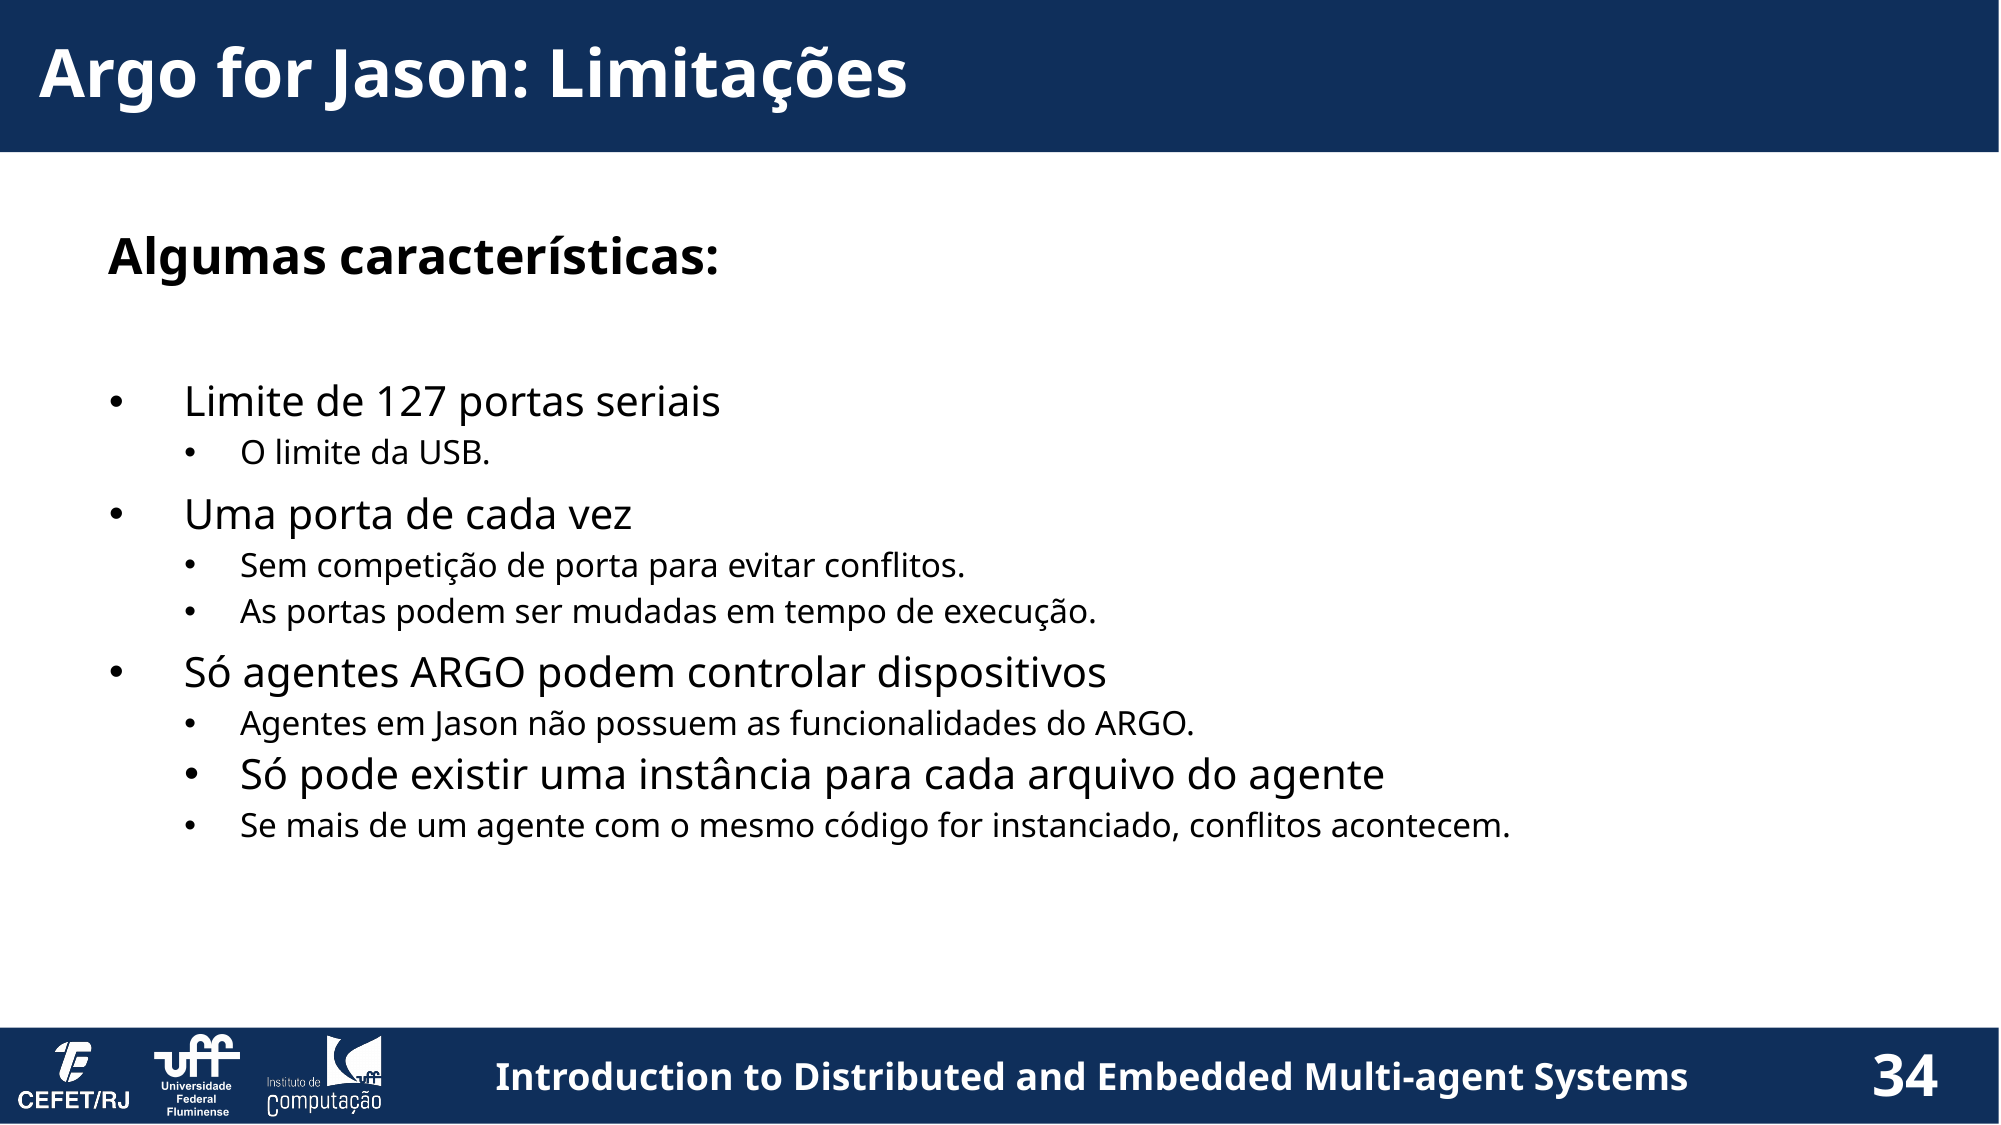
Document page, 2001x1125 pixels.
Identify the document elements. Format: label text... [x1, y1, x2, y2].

text_box Algumas características: Limite de 127 portas seriais O limite da USB. Uma porta de cada vez Sem competição de porta para evitar conflitos. As portas podem ser mudadas em tempo de execução. Só agentes ARGO podem controlar dispositivos Agentes em Jason não possuem as funcionalidades do ARGO. Só pode existir uma instância para cada arquivo do agente Se mais de um agente com o mesmo código for instanciado, conflitos acontecem. [94, 223, 1805, 947]
picture [153, 1033, 241, 1121]
picture [18, 1021, 129, 1125]
picture [265, 1033, 383, 1117]
text_box Argo for Jason: Limitações [25, 23, 1999, 119]
